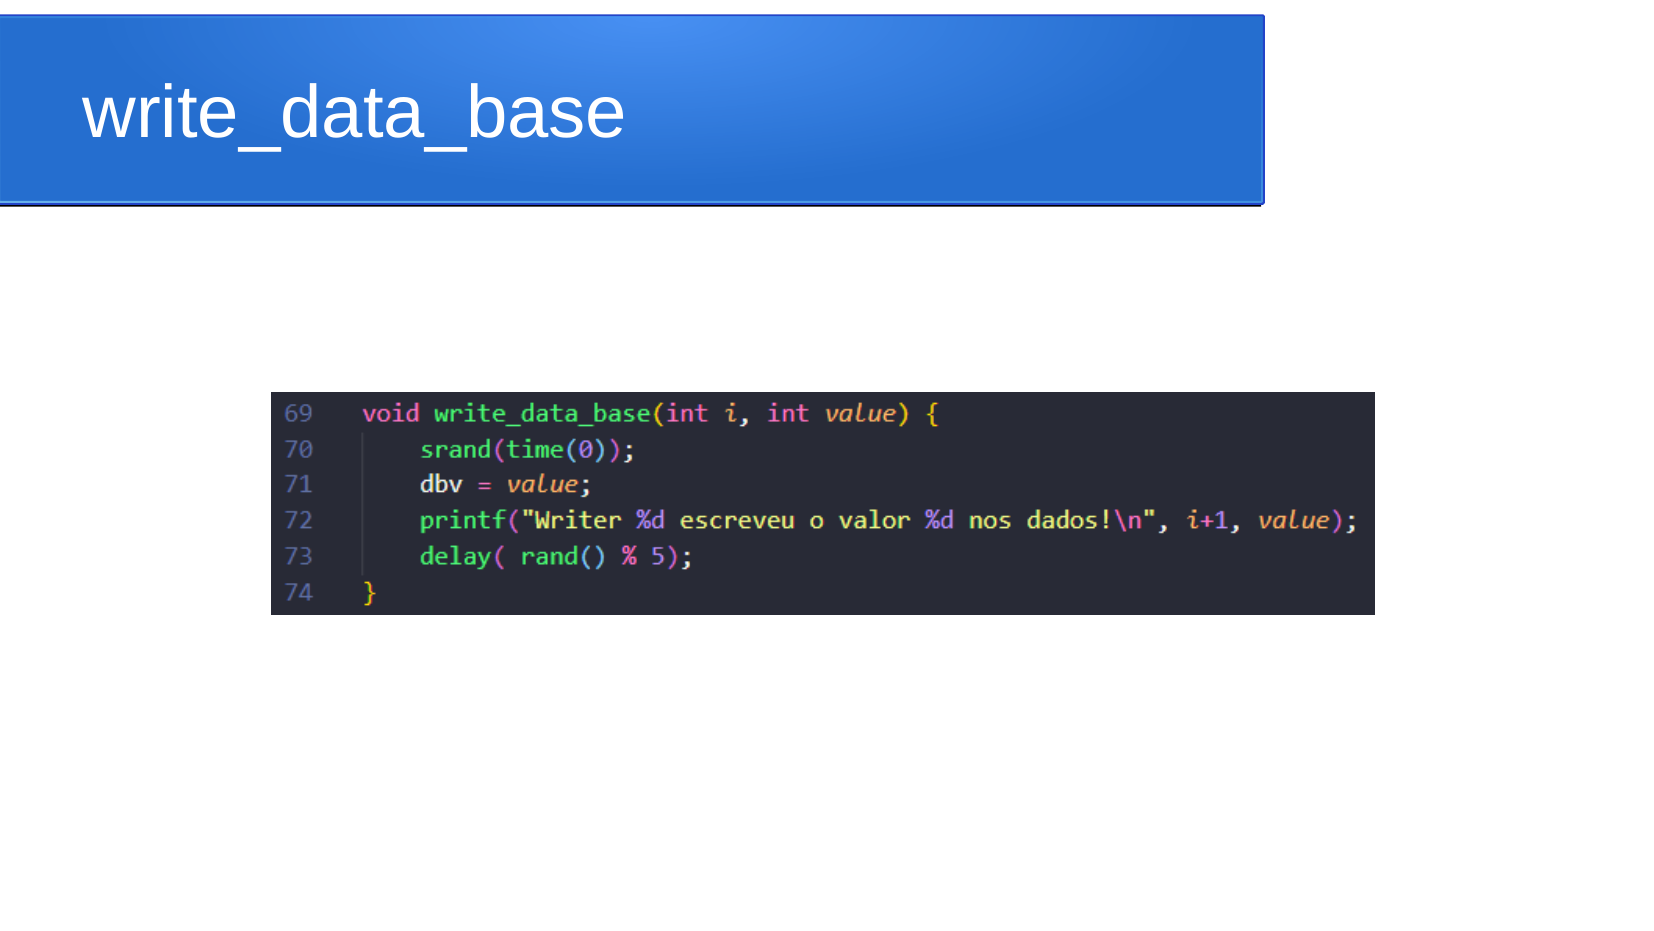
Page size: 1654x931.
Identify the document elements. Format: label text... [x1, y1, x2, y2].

picture [271, 392, 1375, 615]
title write_data_base [82, 35, 1235, 189]
